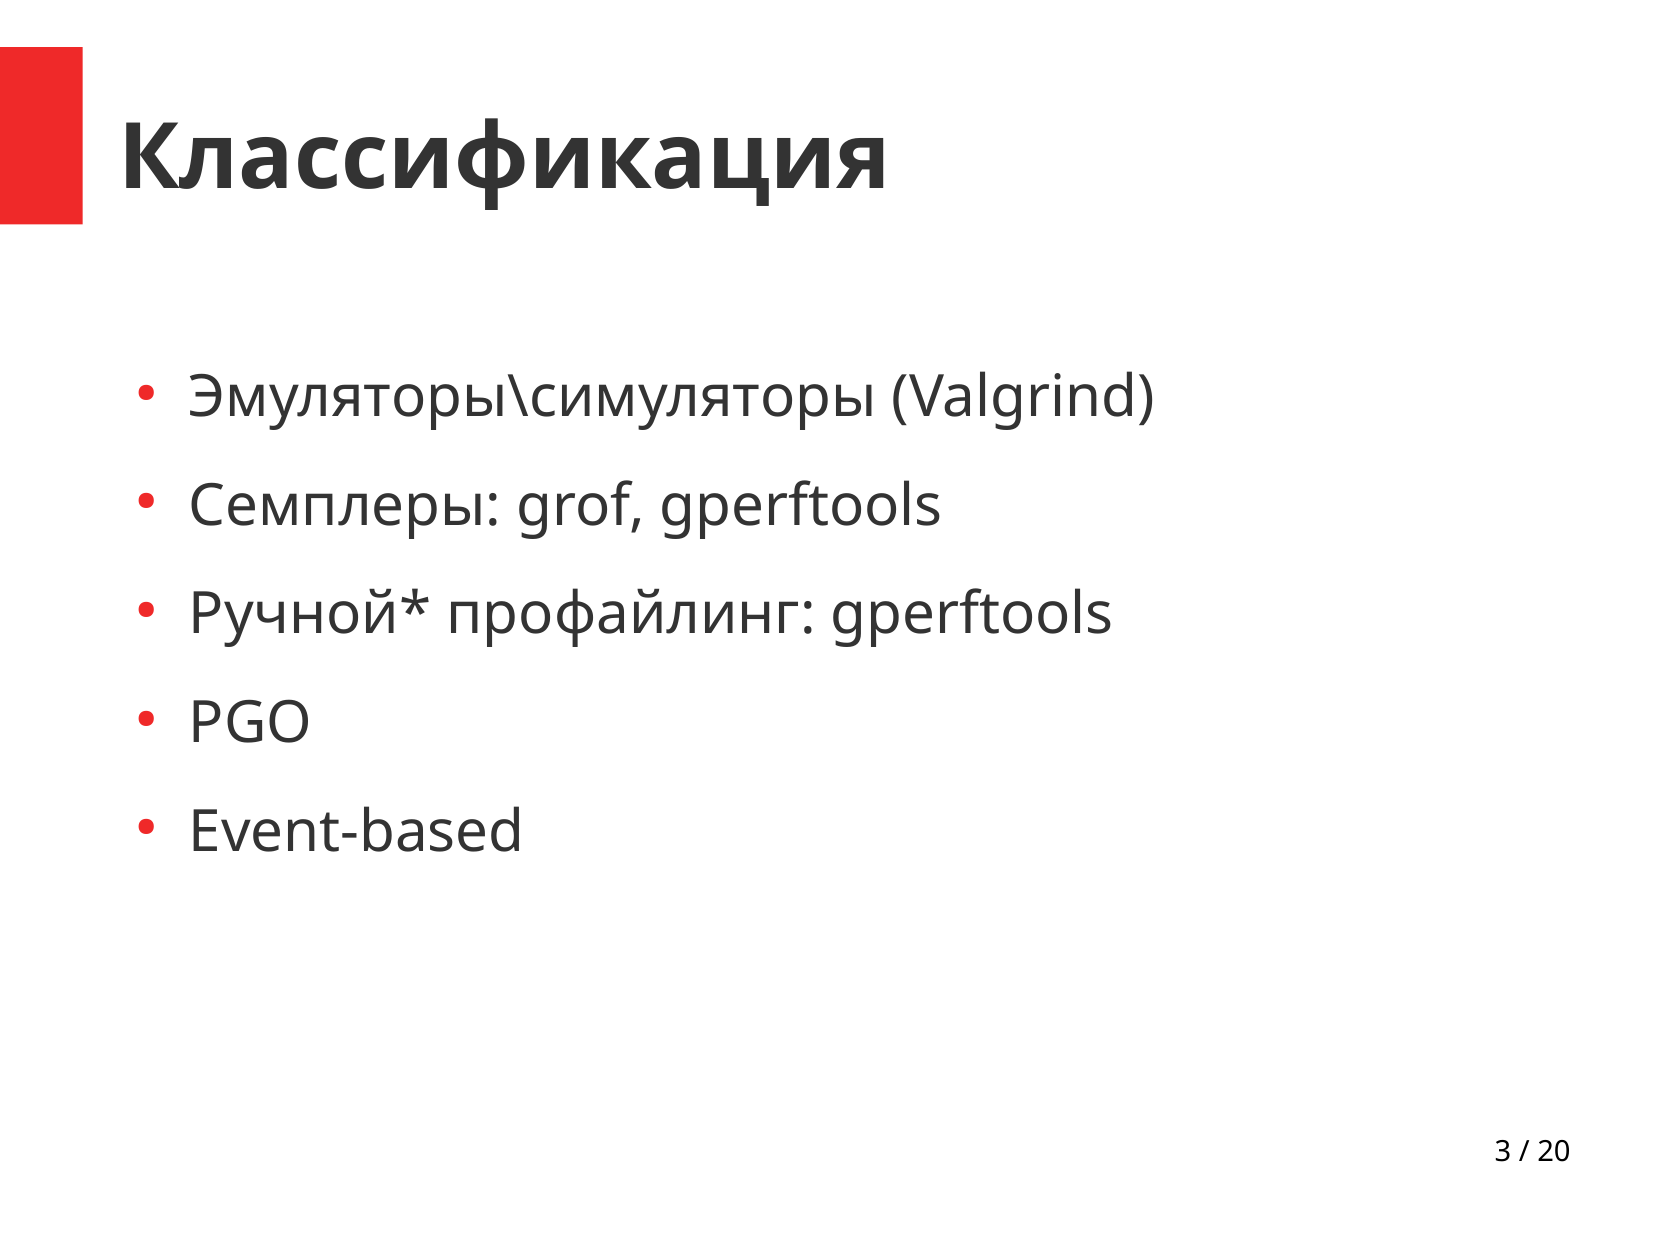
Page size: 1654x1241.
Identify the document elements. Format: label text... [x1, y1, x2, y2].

list Эмуляторы\симуляторы (Valgrind) Семплеры: grof, gperftools Ручной* профайлинг: gperftools PGO Event-based [118, 354, 1536, 1074]
title Классификация [118, 49, 1571, 257]
